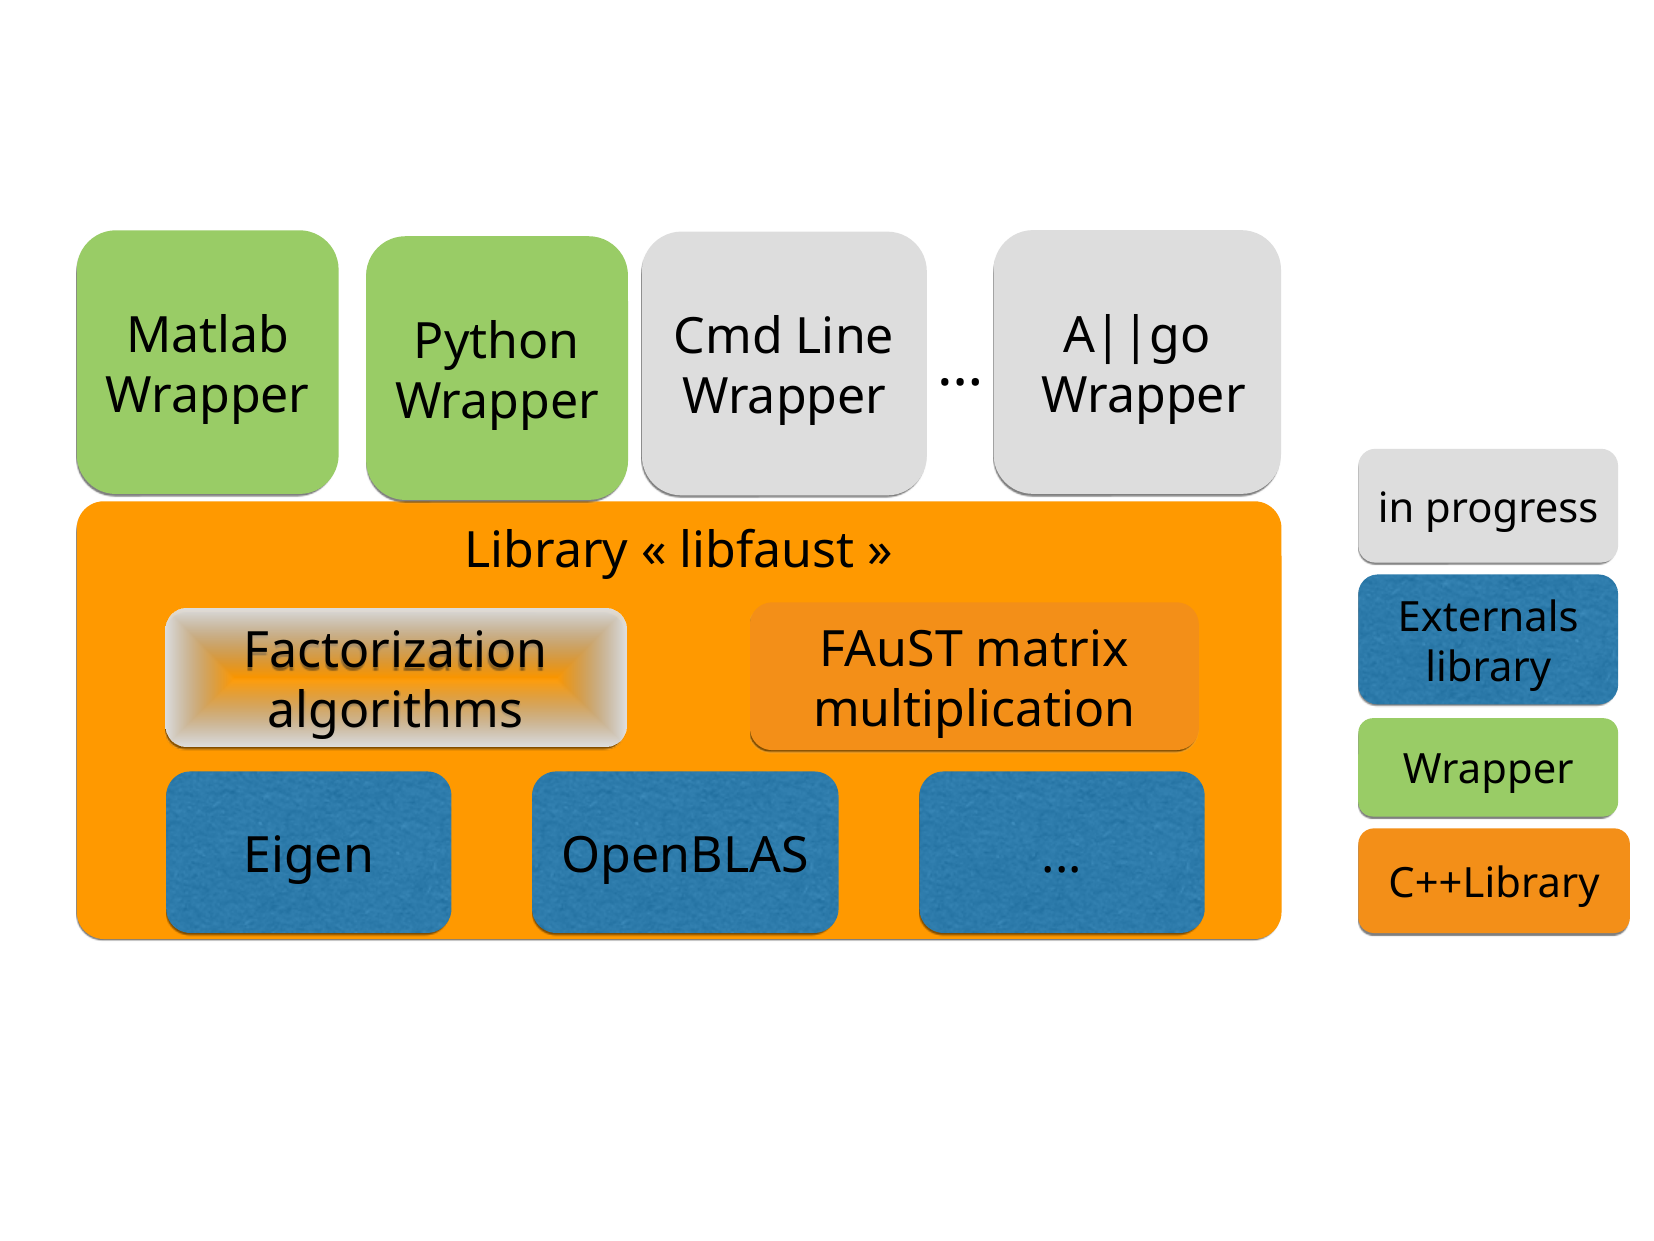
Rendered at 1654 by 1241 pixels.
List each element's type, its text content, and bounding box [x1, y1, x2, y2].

text_box Factorization algorithms [165, 608, 627, 747]
text_box Externals library [1358, 574, 1619, 705]
text_box Matlab Wrapper [76, 230, 339, 494]
text_box Cmd Line Wrapper [641, 231, 927, 496]
text_box FAuST matrix multiplication [750, 602, 1199, 751]
text_box Library « libfaust » [76, 501, 1282, 940]
text_box ... [919, 771, 1205, 933]
text_box Wrapper [1358, 718, 1619, 817]
text_box Eigen [166, 771, 452, 933]
text_box in progress [1358, 448, 1619, 563]
text_box C++Library [1358, 828, 1630, 934]
text_box … [929, 318, 993, 406]
text_box Python Wrapper [366, 236, 629, 500]
text_box OpenBLAS [532, 771, 839, 933]
text_box A||go Wrapper [993, 230, 1282, 494]
